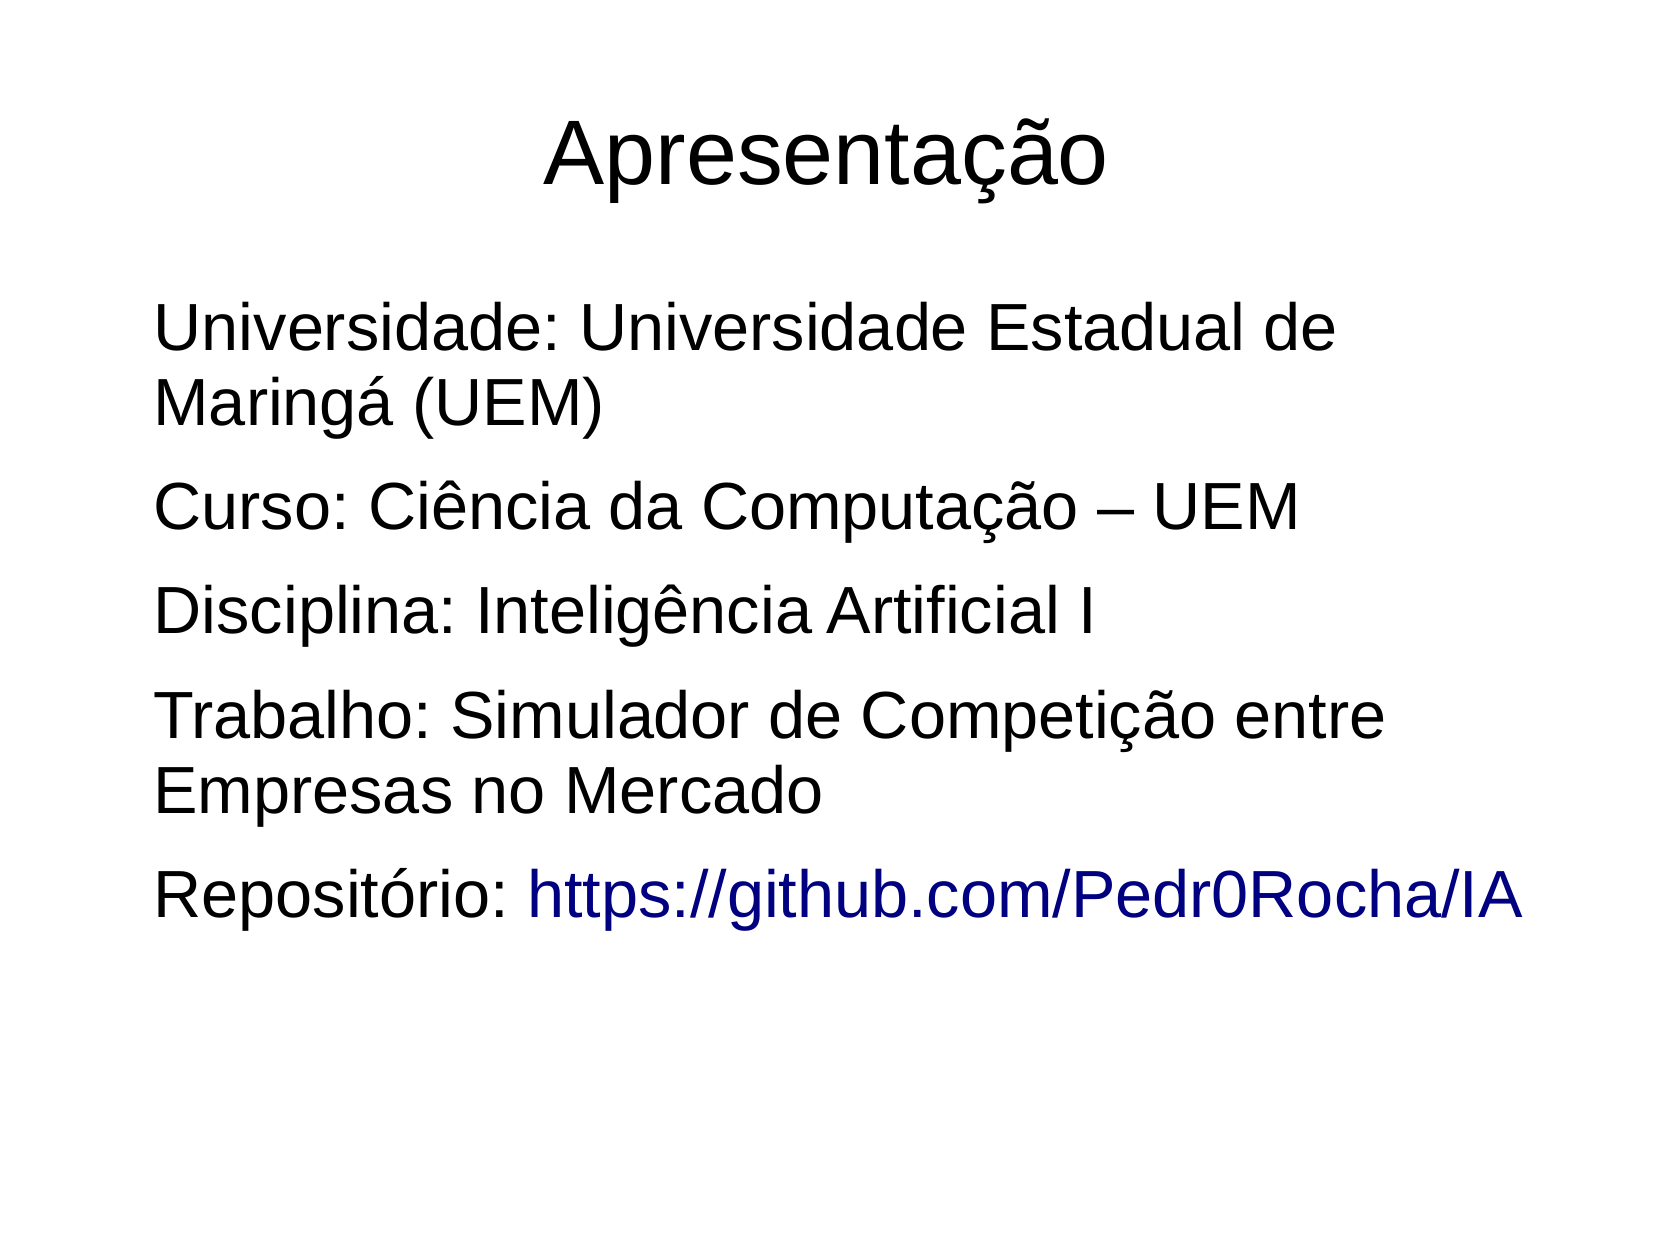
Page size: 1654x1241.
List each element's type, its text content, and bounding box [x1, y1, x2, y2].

title Apresentação [82, 49, 1571, 257]
list Universidade: Universidade Estadual de Maringá (UEM) Curso: Ciência da Computação – UEM Disciplina: Inteligência Artificial I Trabalho: Simulador de Competição entre Empresas no Mercado Repositório: https://github.com/Pedr0Rocha/IA [82, 290, 1571, 1010]
